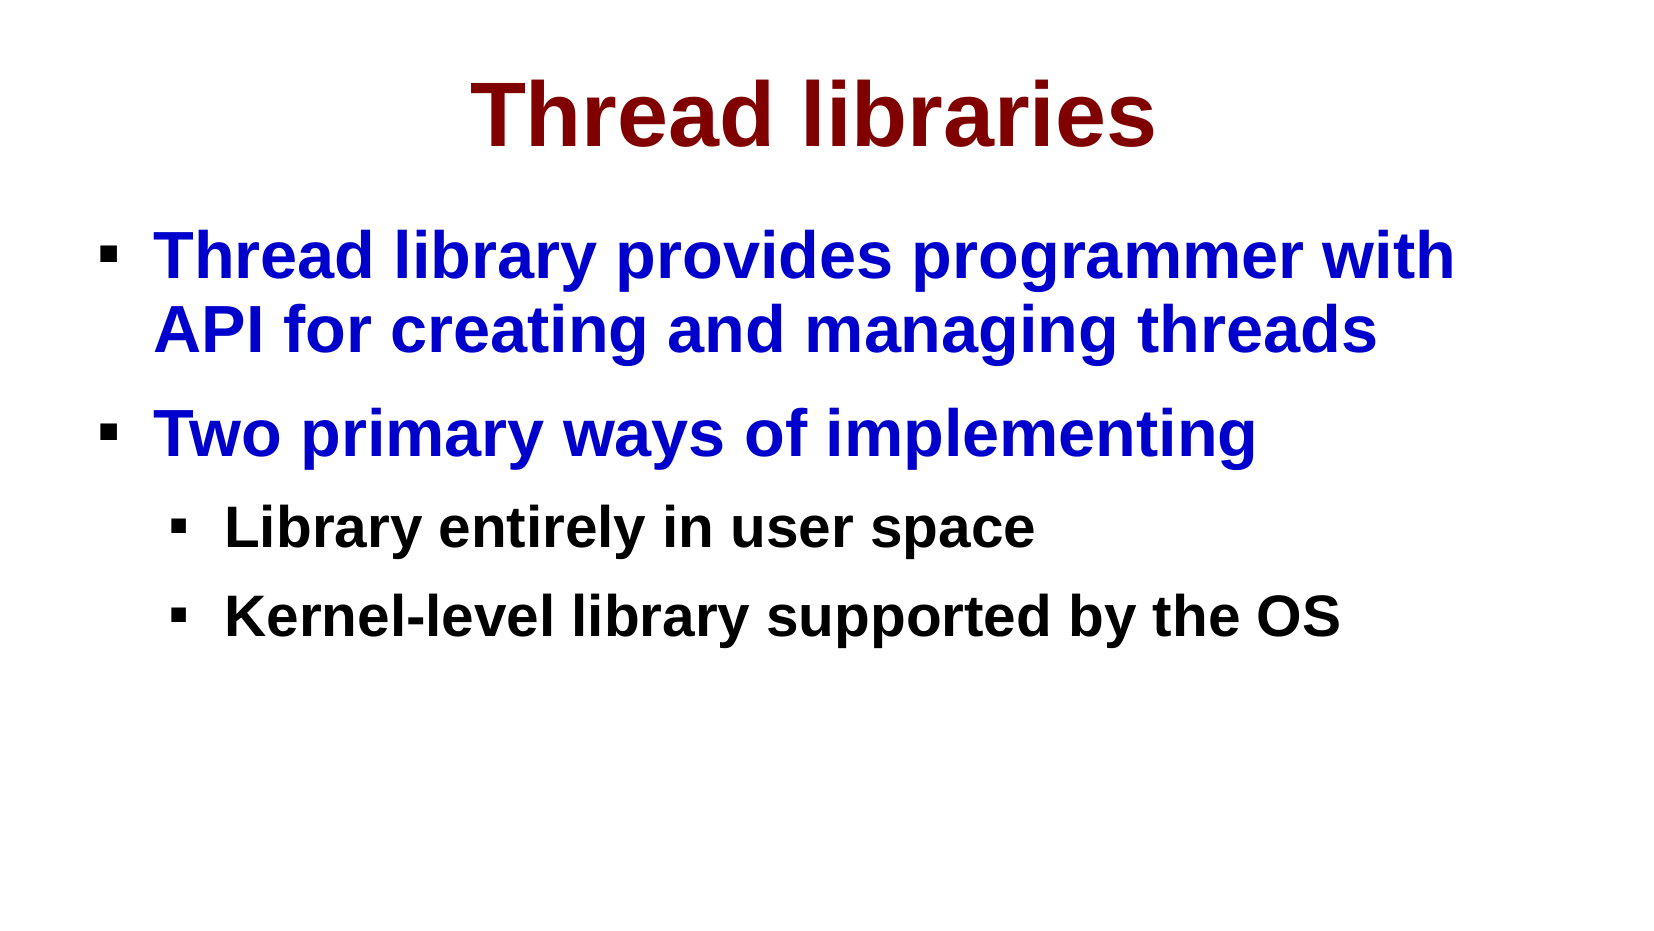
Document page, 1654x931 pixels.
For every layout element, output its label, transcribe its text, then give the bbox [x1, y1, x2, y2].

title Thread libraries [82, 37, 1571, 193]
list Thread library provides programmer with API for creating and managing threads Two primary ways of implementing Library entirely in user space Kernel-level library supported by the OS [82, 217, 1571, 757]
